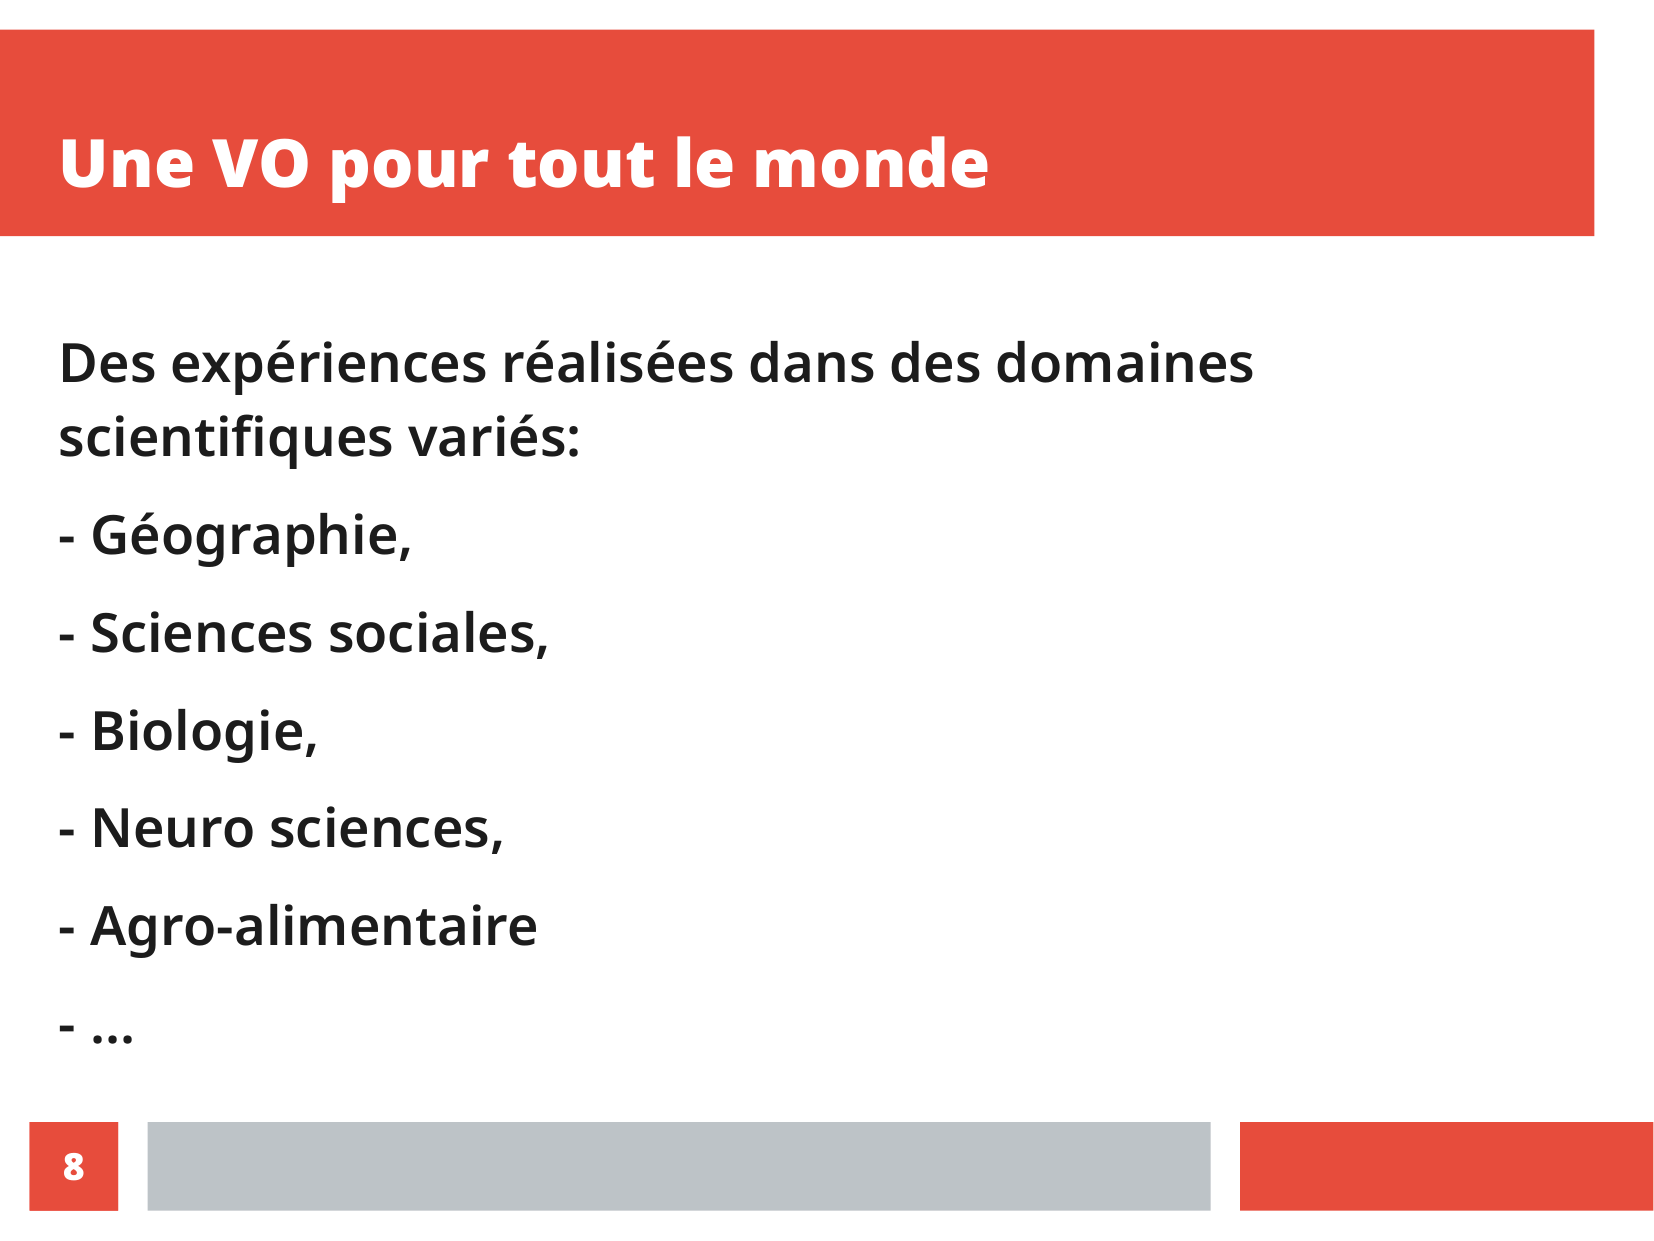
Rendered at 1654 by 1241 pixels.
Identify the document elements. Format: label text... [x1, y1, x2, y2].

title Une VO pour tout le monde [59, 59, 1595, 207]
list Des expériences réalisées dans des domaines scientifiques variés: - Géographie, - Sciences sociales, - Biologie, - Neuro sciences, - Agro-alimentaire - ... [59, 324, 1565, 1093]
